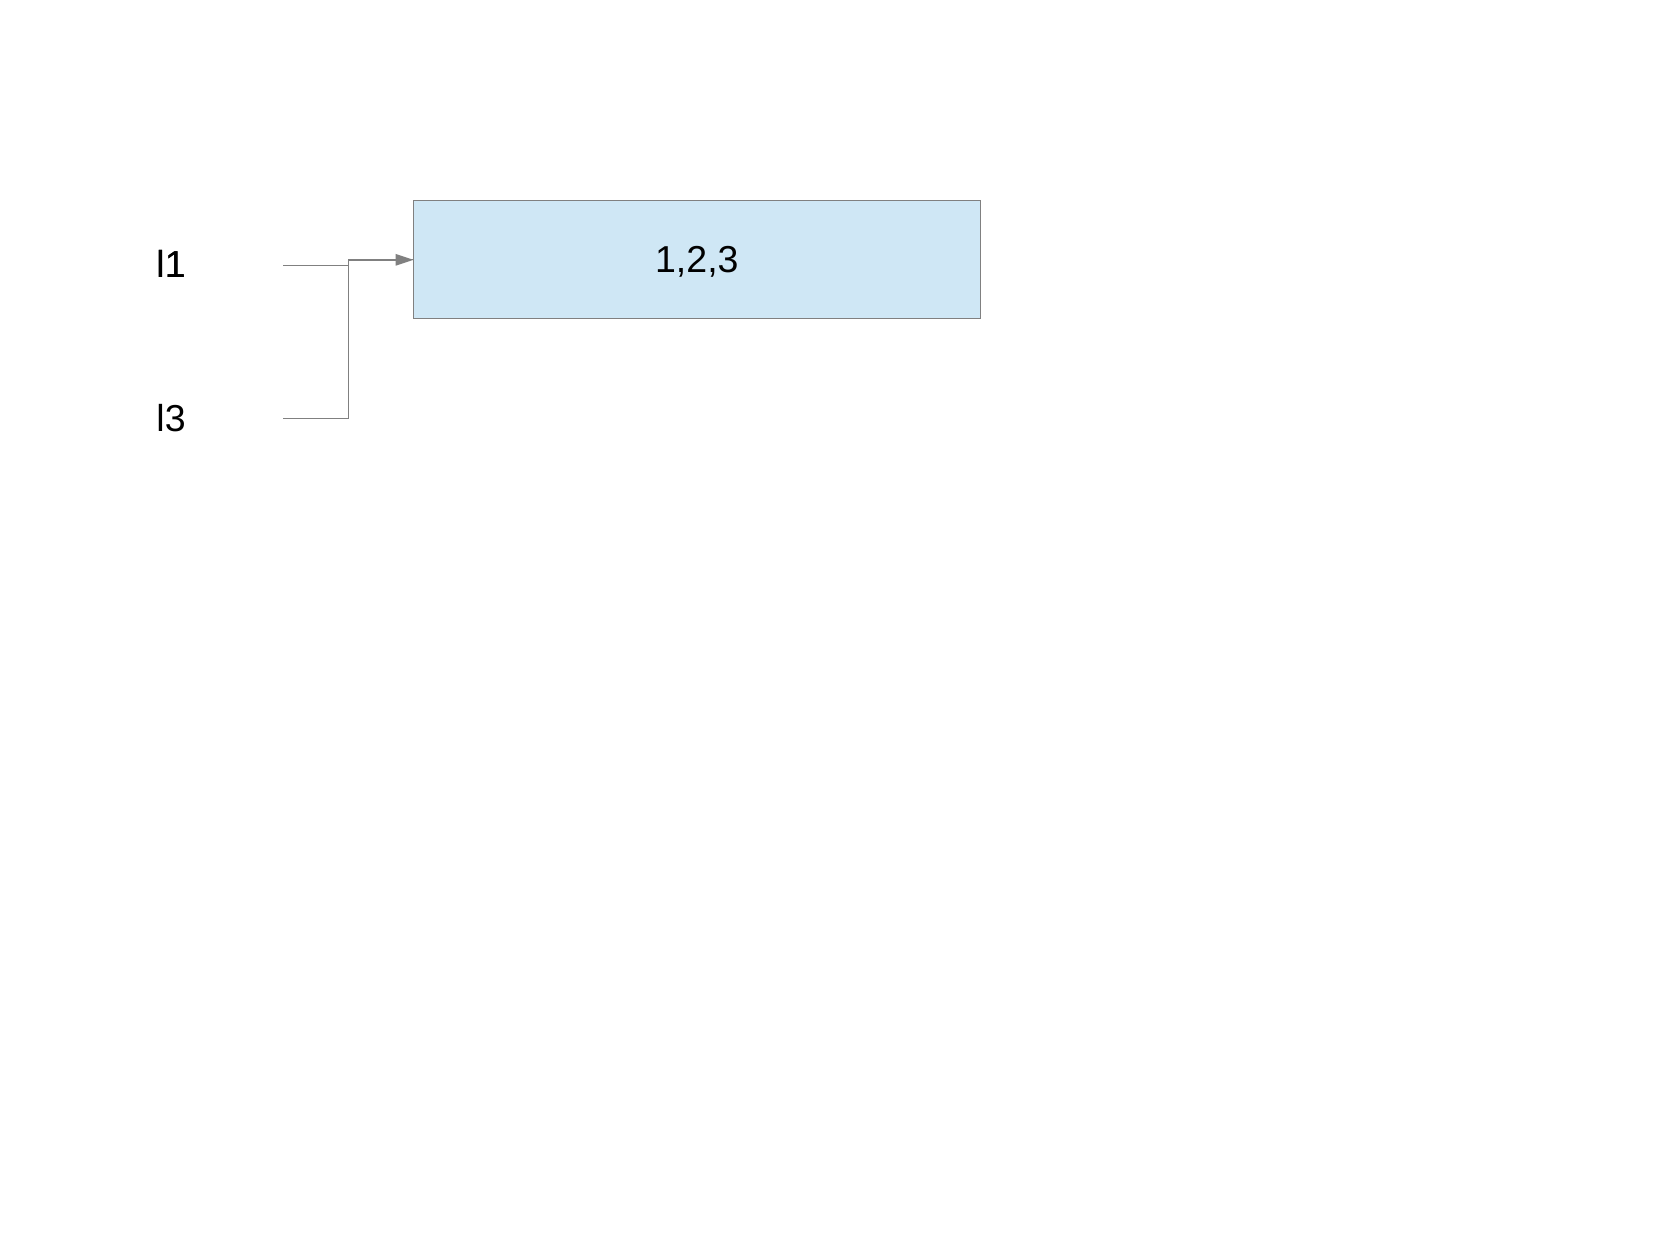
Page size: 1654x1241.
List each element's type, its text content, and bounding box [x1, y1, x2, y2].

text_box 1,2,3 [413, 200, 981, 319]
text_box l3 [141, 389, 284, 447]
text_box l1 [141, 236, 284, 294]
